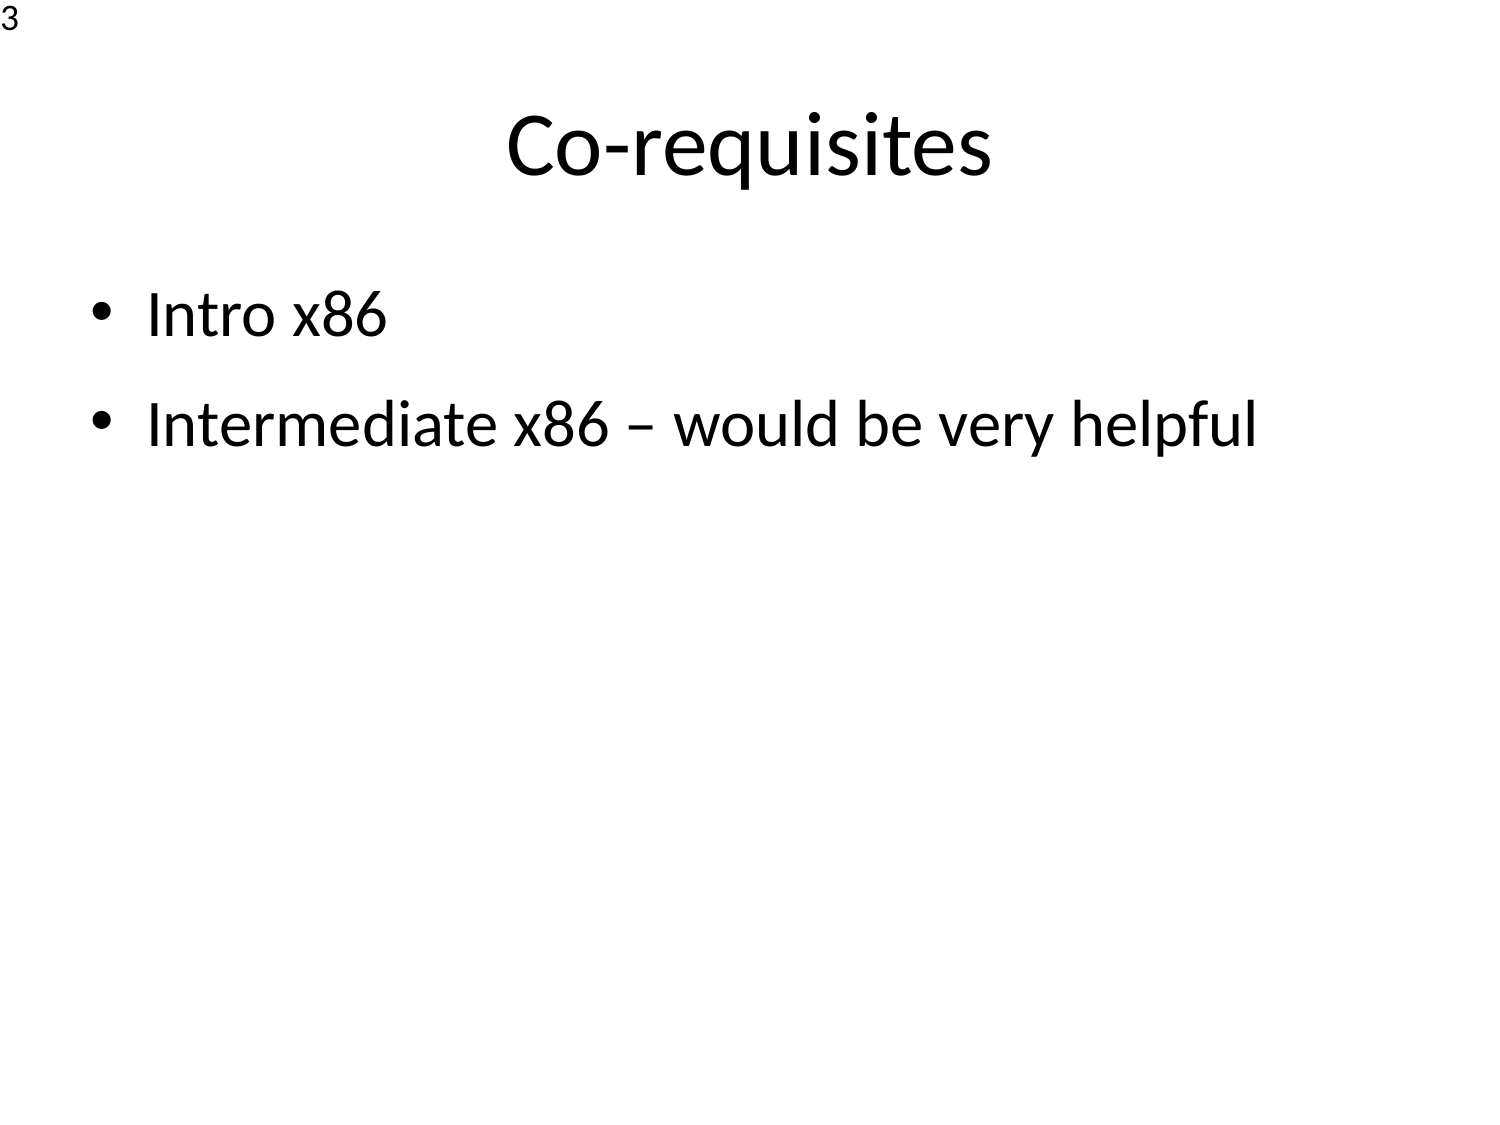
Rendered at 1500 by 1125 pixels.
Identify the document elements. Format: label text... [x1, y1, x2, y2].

list Intro x86 Intermediate x86 – would be very helpful [75, 262, 1425, 1005]
title Co-requisites [75, 45, 1425, 233]
